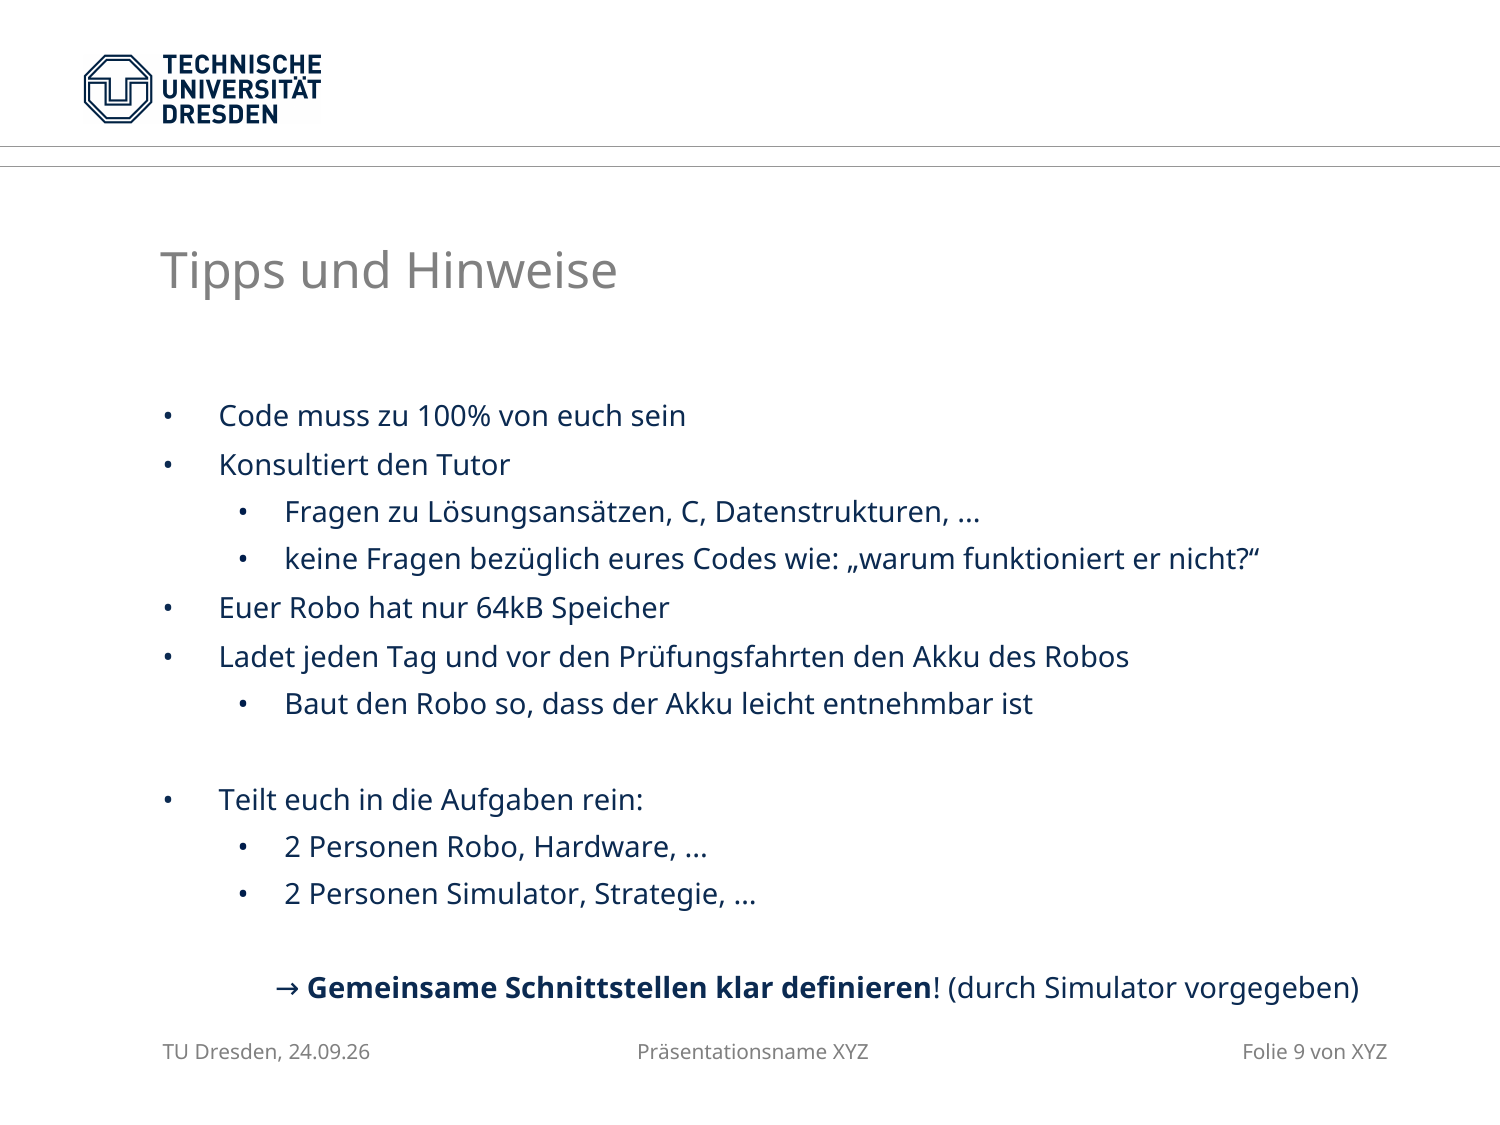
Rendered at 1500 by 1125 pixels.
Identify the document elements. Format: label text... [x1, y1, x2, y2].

picture [83, 54, 321, 124]
title Tipps und Hinweise [160, 231, 1392, 306]
list Code muss zu 100% von euch sein Konsultiert den Tutor Fragen zu Lösungsansätzen, C, Datenstrukturen, ... keine Fragen bezüglich eures Codes wie: „warum funktioniert er nicht?“ Euer Robo hat nur 64kB Speicher Ladet jeden Tag und vor den Prüfungsfahrten den Akku des Robos Baut den Robo so, dass der Akku leicht entnehmbar ist Teilt euch in die Aufgaben rein: 2 Personen Robo, Hardware, ... 2 Personen Simulator, Strategie, … → Gemeinsame Schnittstellen klar definieren! (durch Simulator vorgegeben) [162, 387, 1388, 1125]
